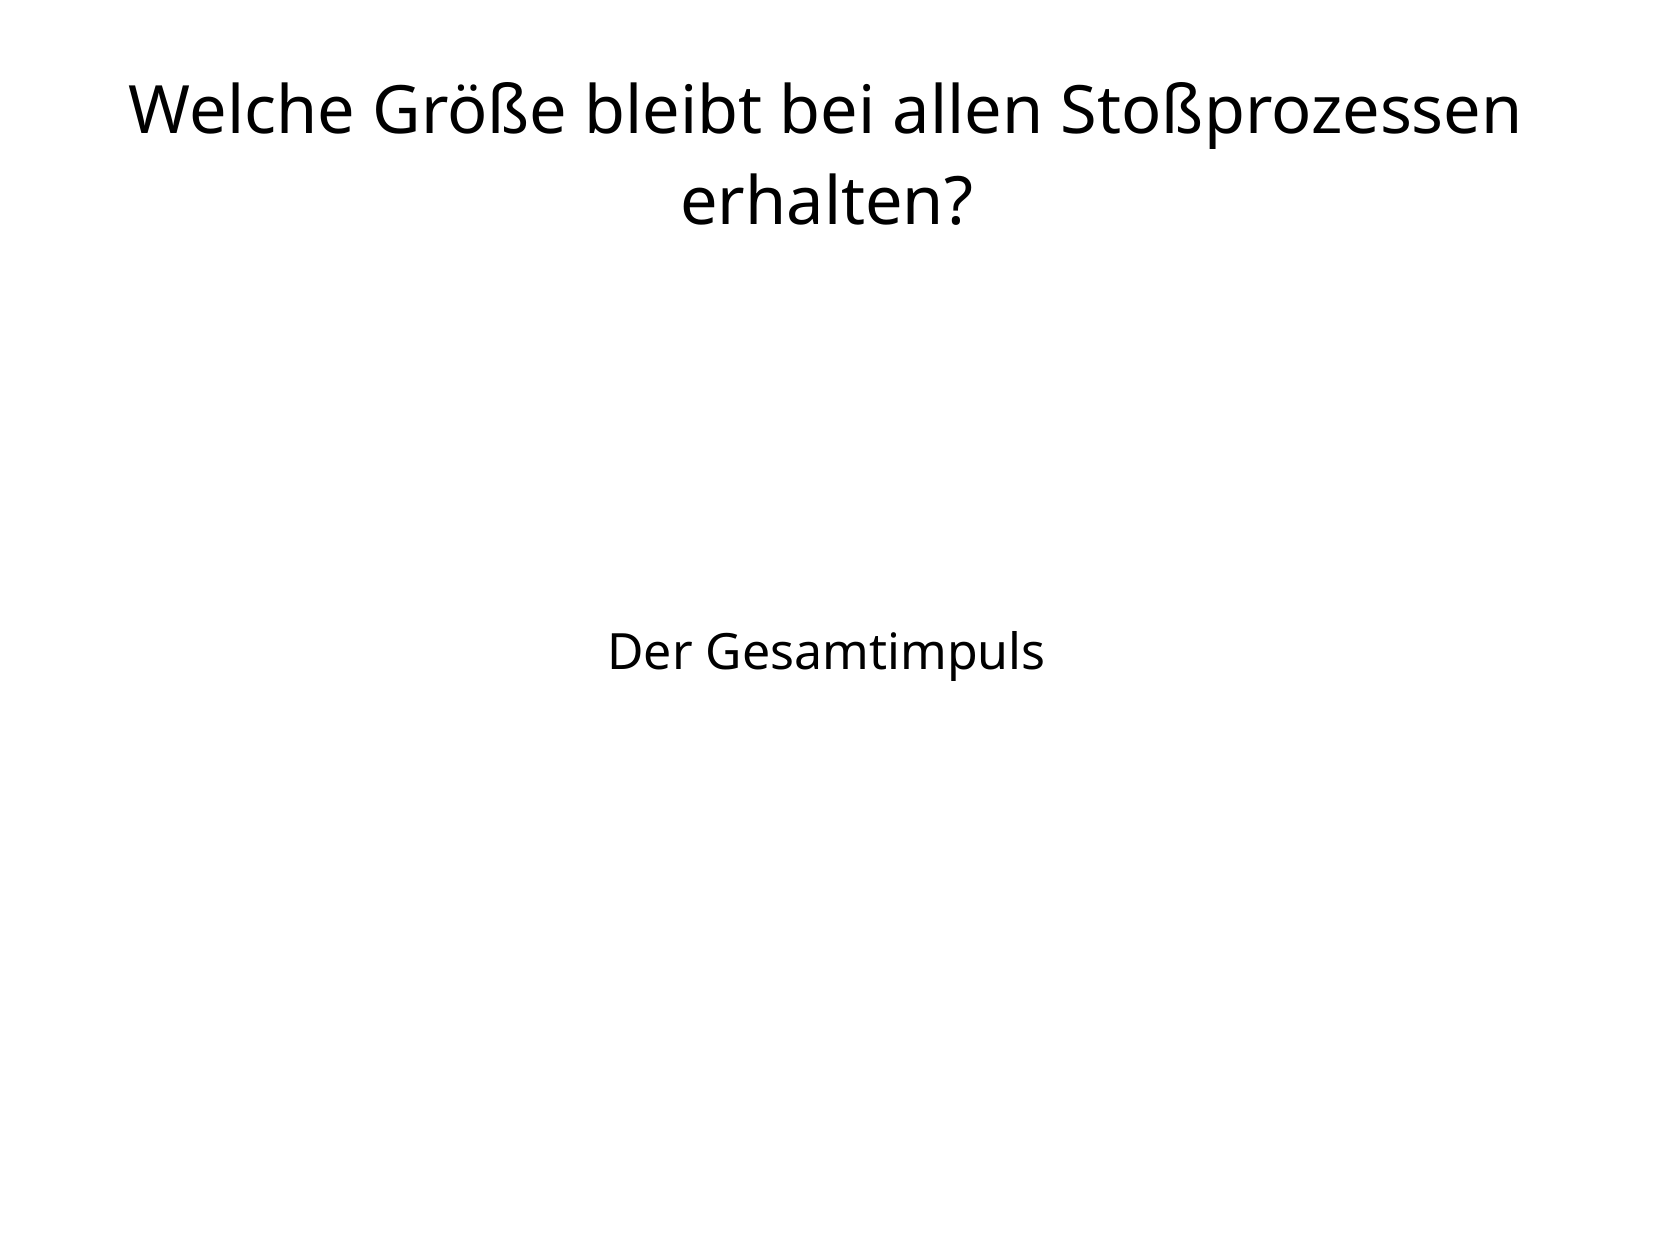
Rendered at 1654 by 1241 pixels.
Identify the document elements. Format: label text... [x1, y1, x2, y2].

subtitle Der Gesamtimpuls [82, 290, 1571, 1010]
title Welche Größe bleibt bei allen Stoßprozessen erhalten? [82, 49, 1571, 257]
